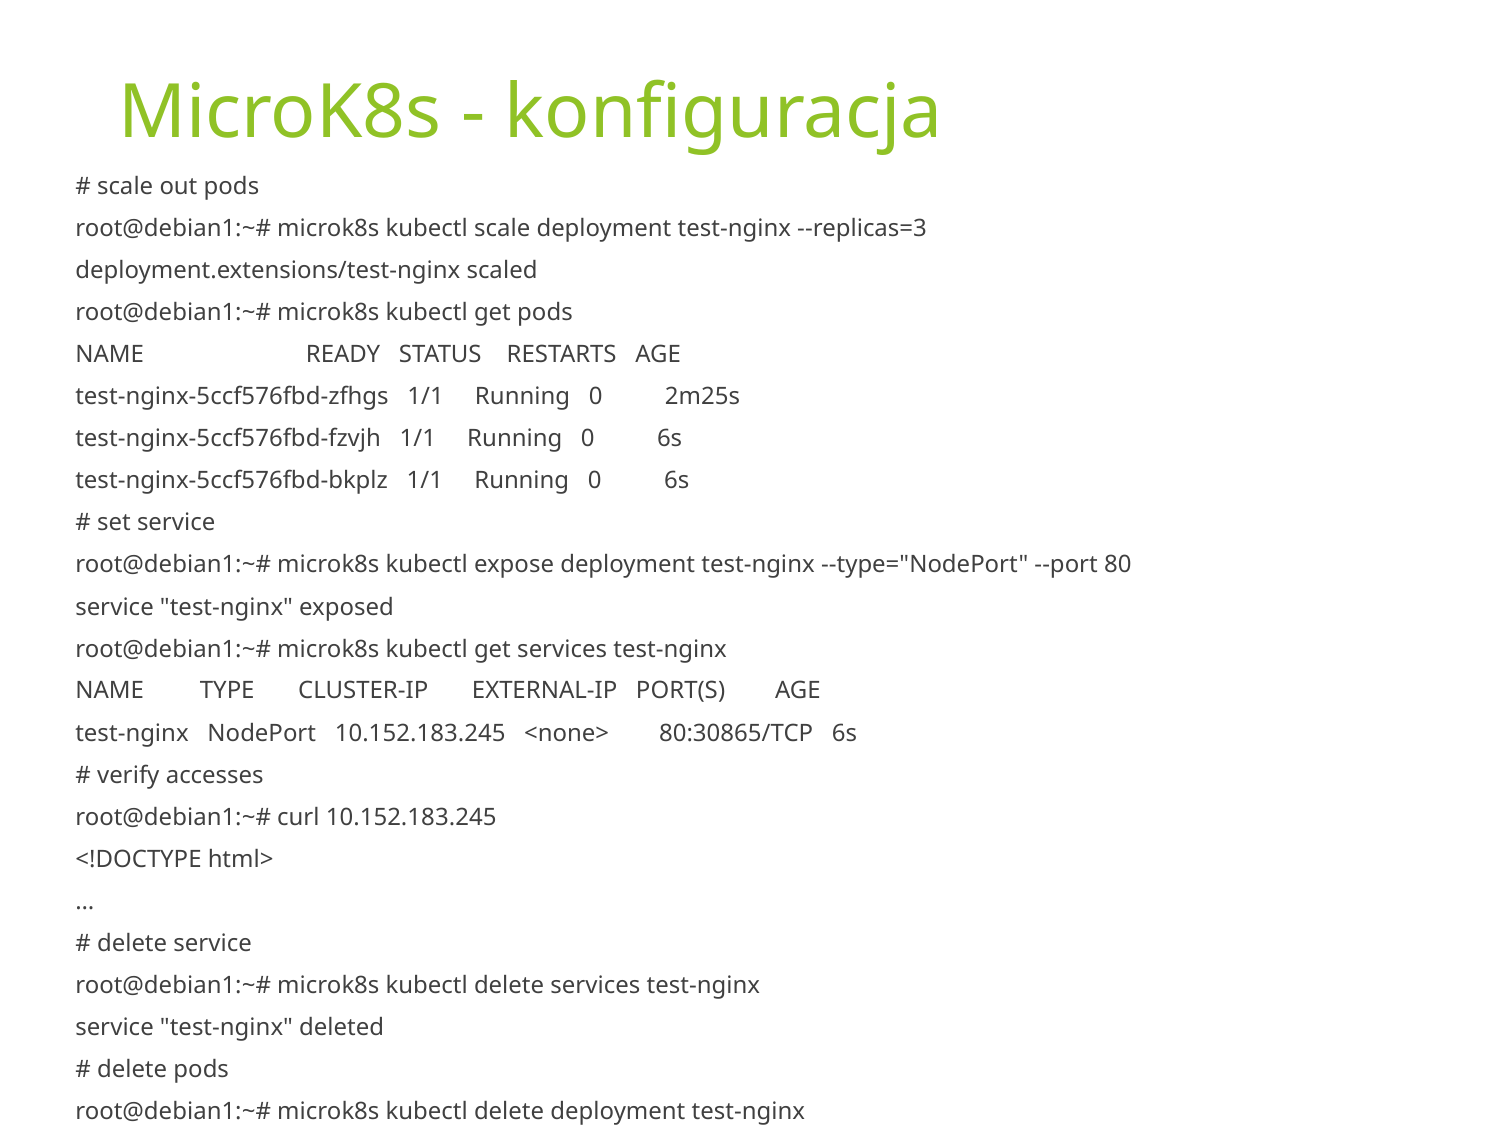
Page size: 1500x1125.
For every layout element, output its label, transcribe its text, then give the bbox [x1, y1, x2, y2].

list # scale out pods root@debian1:~# microk8s kubectl scale deployment test-nginx --replicas=3 deployment.extensions/test-nginx scaled root@debian1:~# microk8s kubectl get pods NAME READY STATUS RESTARTS AGE test-nginx-5ccf576fbd-zfhgs 1/1 Running 0 2m25s test-nginx-5ccf576fbd-fzvjh 1/1 Running 0 6s test-nginx-5ccf576fbd-bkplz 1/1 Running 0 6s # set service root@debian1:~# microk8s kubectl expose deployment test-nginx --type="NodePort" --port 80 service "test-nginx" exposed root@debian1:~# microk8s kubectl get services test-nginx NAME TYPE CLUSTER-IP EXTERNAL-IP PORT(S) AGE test-nginx NodePort 10.152.183.245 <none> 80:30865/TCP 6s # verify accesses root@debian1:~# curl 10.152.183.245 <!DOCTYPE html> … # delete service root@debian1:~# microk8s kubectl delete services test-nginx service "test-nginx" deleted # delete pods root@debian1:~# microk8s kubectl delete deployment test-nginx [60, 162, 1269, 1125]
title MicroK8s - konfiguracja [103, 54, 1145, 162]
